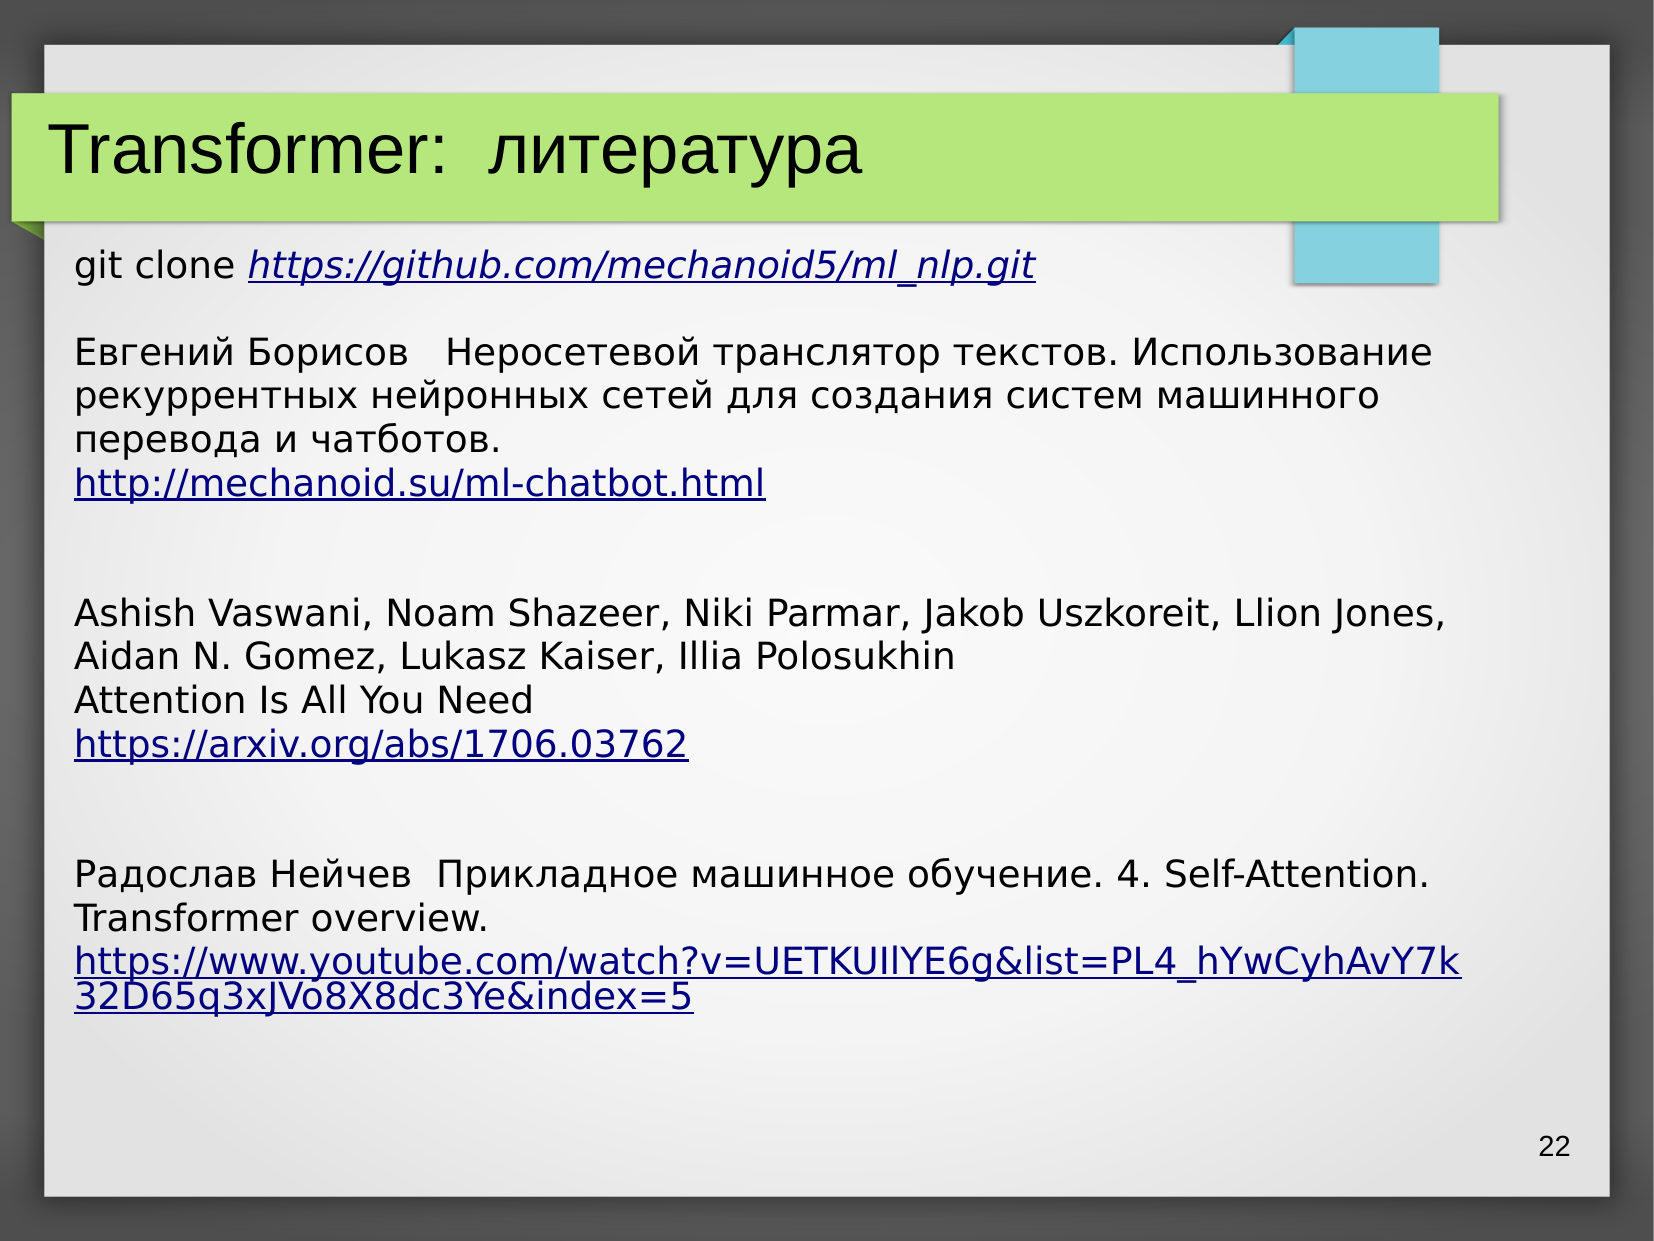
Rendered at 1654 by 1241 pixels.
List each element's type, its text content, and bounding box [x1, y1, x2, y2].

title Transformer: литература [47, 96, 1536, 201]
picture [0, 0, 1654, 1241]
text_box git clone https://github.com/mechanoid5/ml_nlp.git Евгений Борисов Неросетевой транслятор текстов. Использование рекуррентных нейронных сетей для создания систем машинного перевода и чатботов. http://mechanoid.su/ml-chatbot.html Ashish Vaswani, Noam Shazeer, Niki Parmar, Jakob Uszkoreit, Llion Jones, Aidan N. Gomez, Lukasz Kaiser, Illia Polosukhin Attention Is All You Need https://arxiv.org/abs/1706.03762 Радослав Нейчев Прикладное машинное обучение. 4. Self-Attention. Transformer overview. https://www.youtube.com/watch?v=UETKUIlYE6g&list=PL4_hYwCyhAvY7k32D65q3xJVo8X8dc3Ye&index=5 [59, 236, 1489, 1166]
